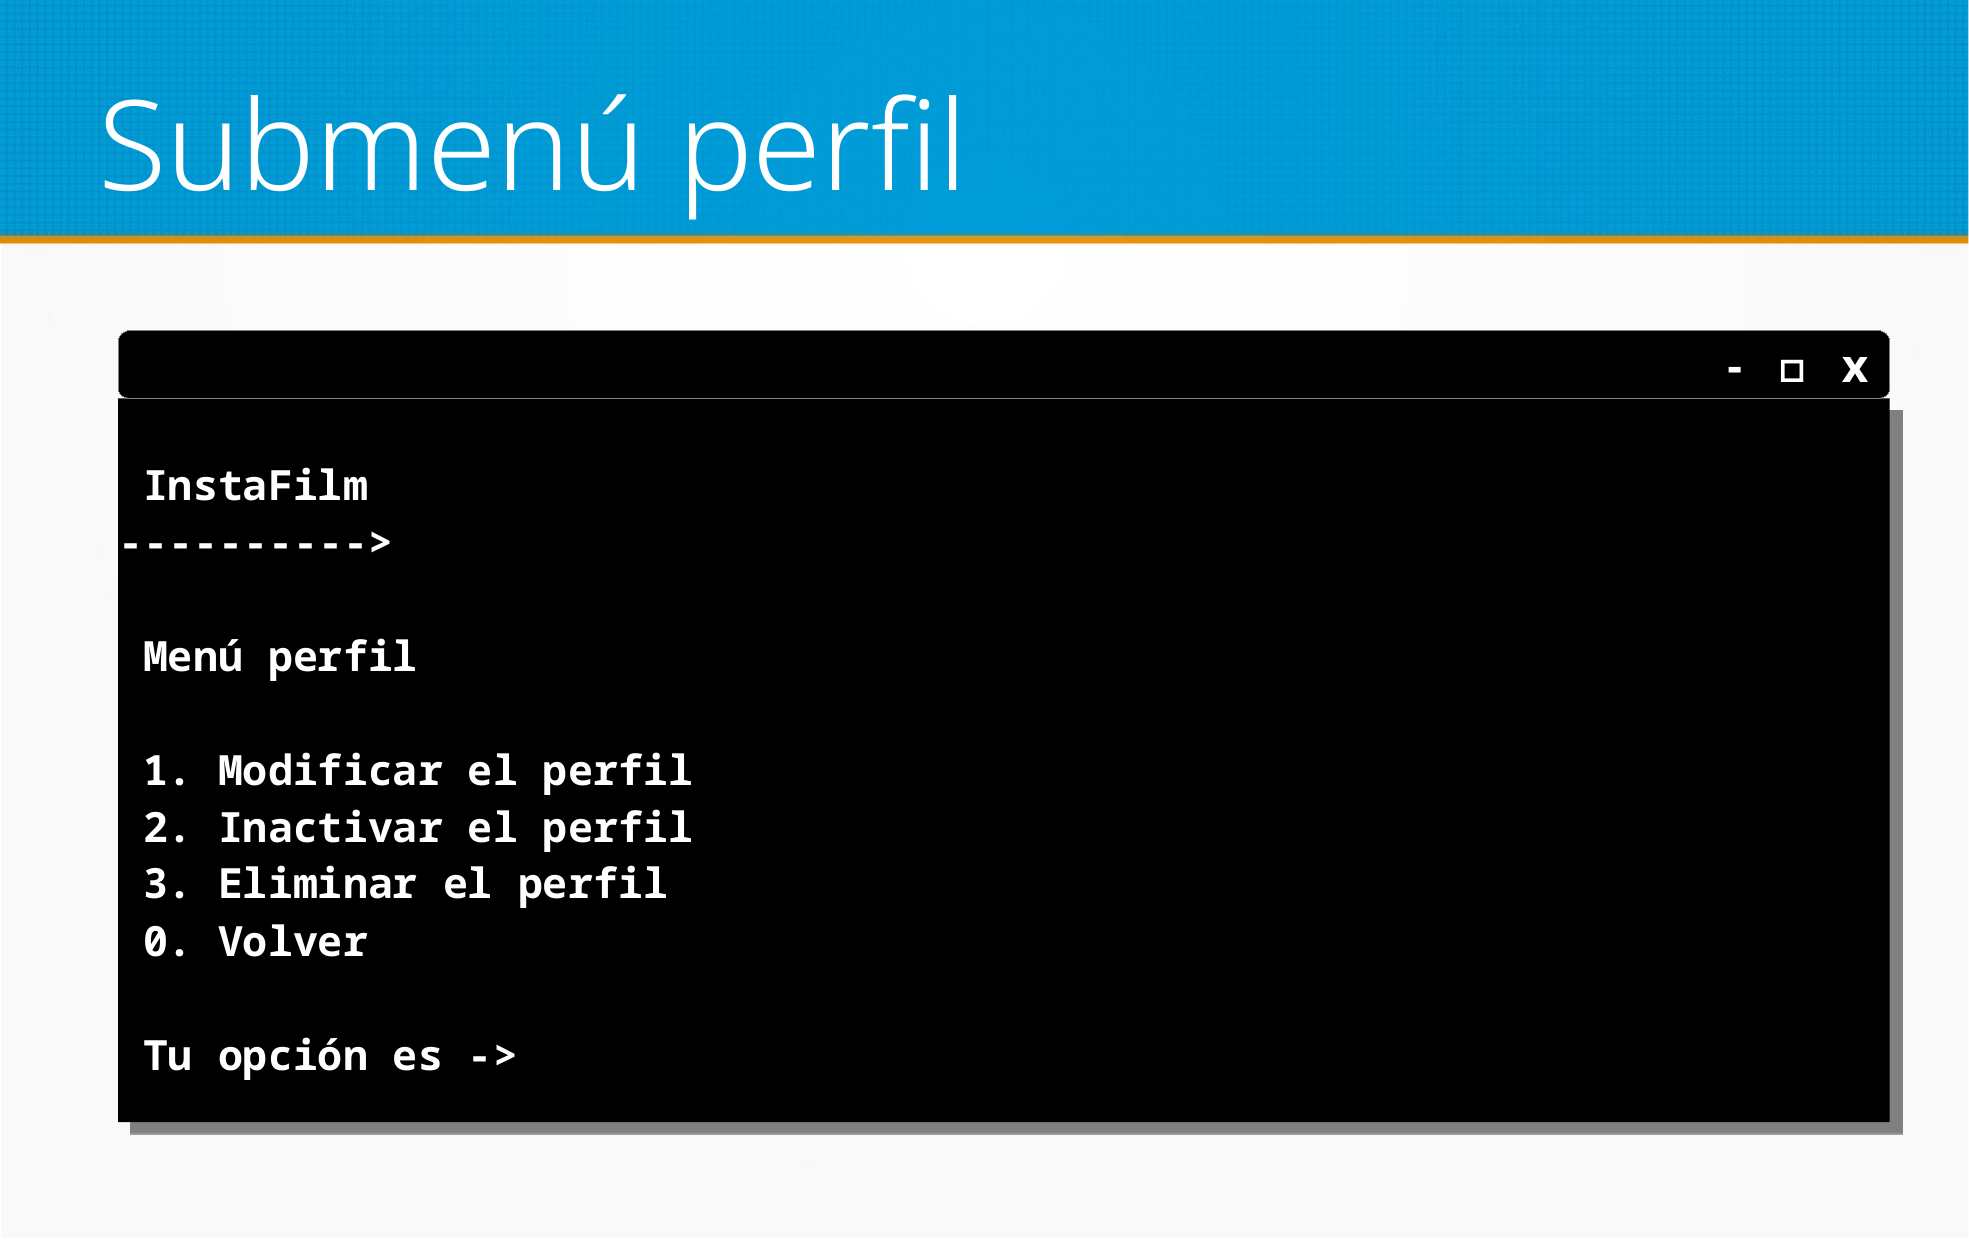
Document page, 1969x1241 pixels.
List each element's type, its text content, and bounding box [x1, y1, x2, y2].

text_box - □ x [118, 330, 1890, 399]
title Submenú perfil [98, 19, 1870, 227]
picture [0, 233, 1969, 1241]
text_box InstaFilm ----------> Menú perfil 1. Modificar el perfil 2. Inactivar el perfil 3. Eliminar el perfil 0. Volver Tu opción es -> [118, 398, 1890, 1123]
